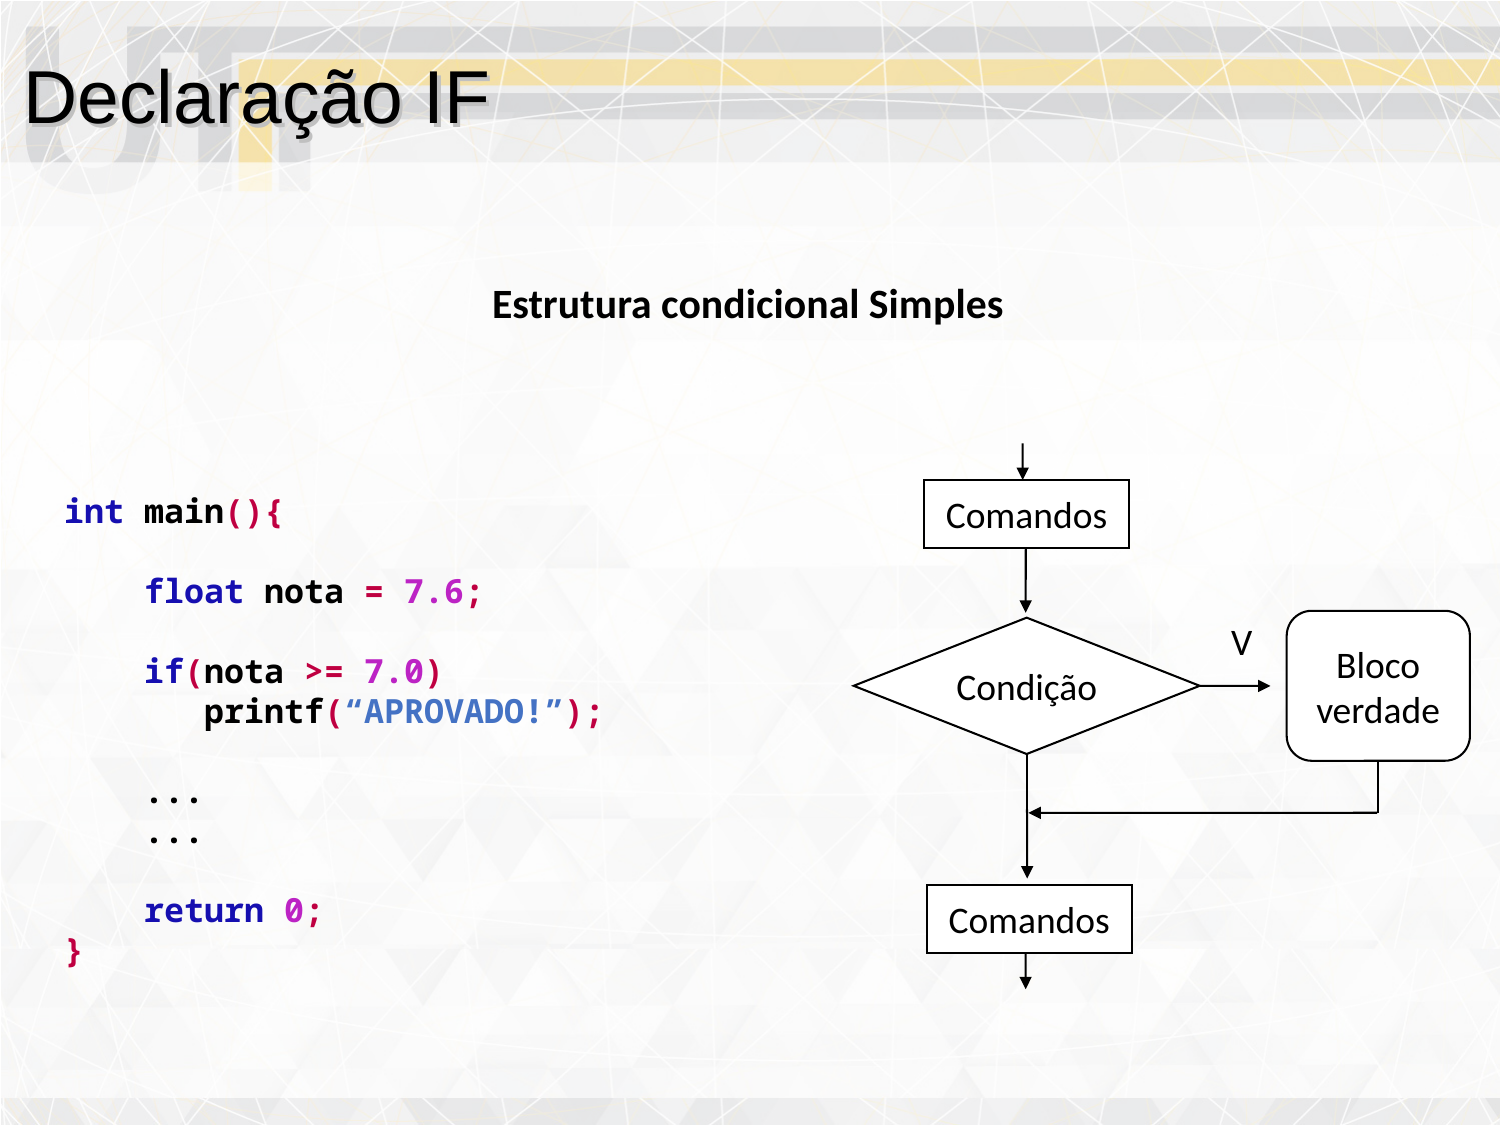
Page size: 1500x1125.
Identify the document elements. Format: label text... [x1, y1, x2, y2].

text_box Comandos [927, 884, 1132, 953]
text_box Estrutura condicional Simples [477, 269, 1019, 335]
text_box Bloco verdade [1286, 610, 1470, 761]
text_box Condição [853, 617, 1200, 754]
title Declaração IF [23, 18, 1489, 178]
text_box int main(){ float nota = 7.6; if(nota >= 7.0) printf(“APROVADO!”); ... ... return 0; } [49, 483, 619, 977]
text_box V [1216, 610, 1268, 671]
text_box Comandos [924, 479, 1129, 548]
